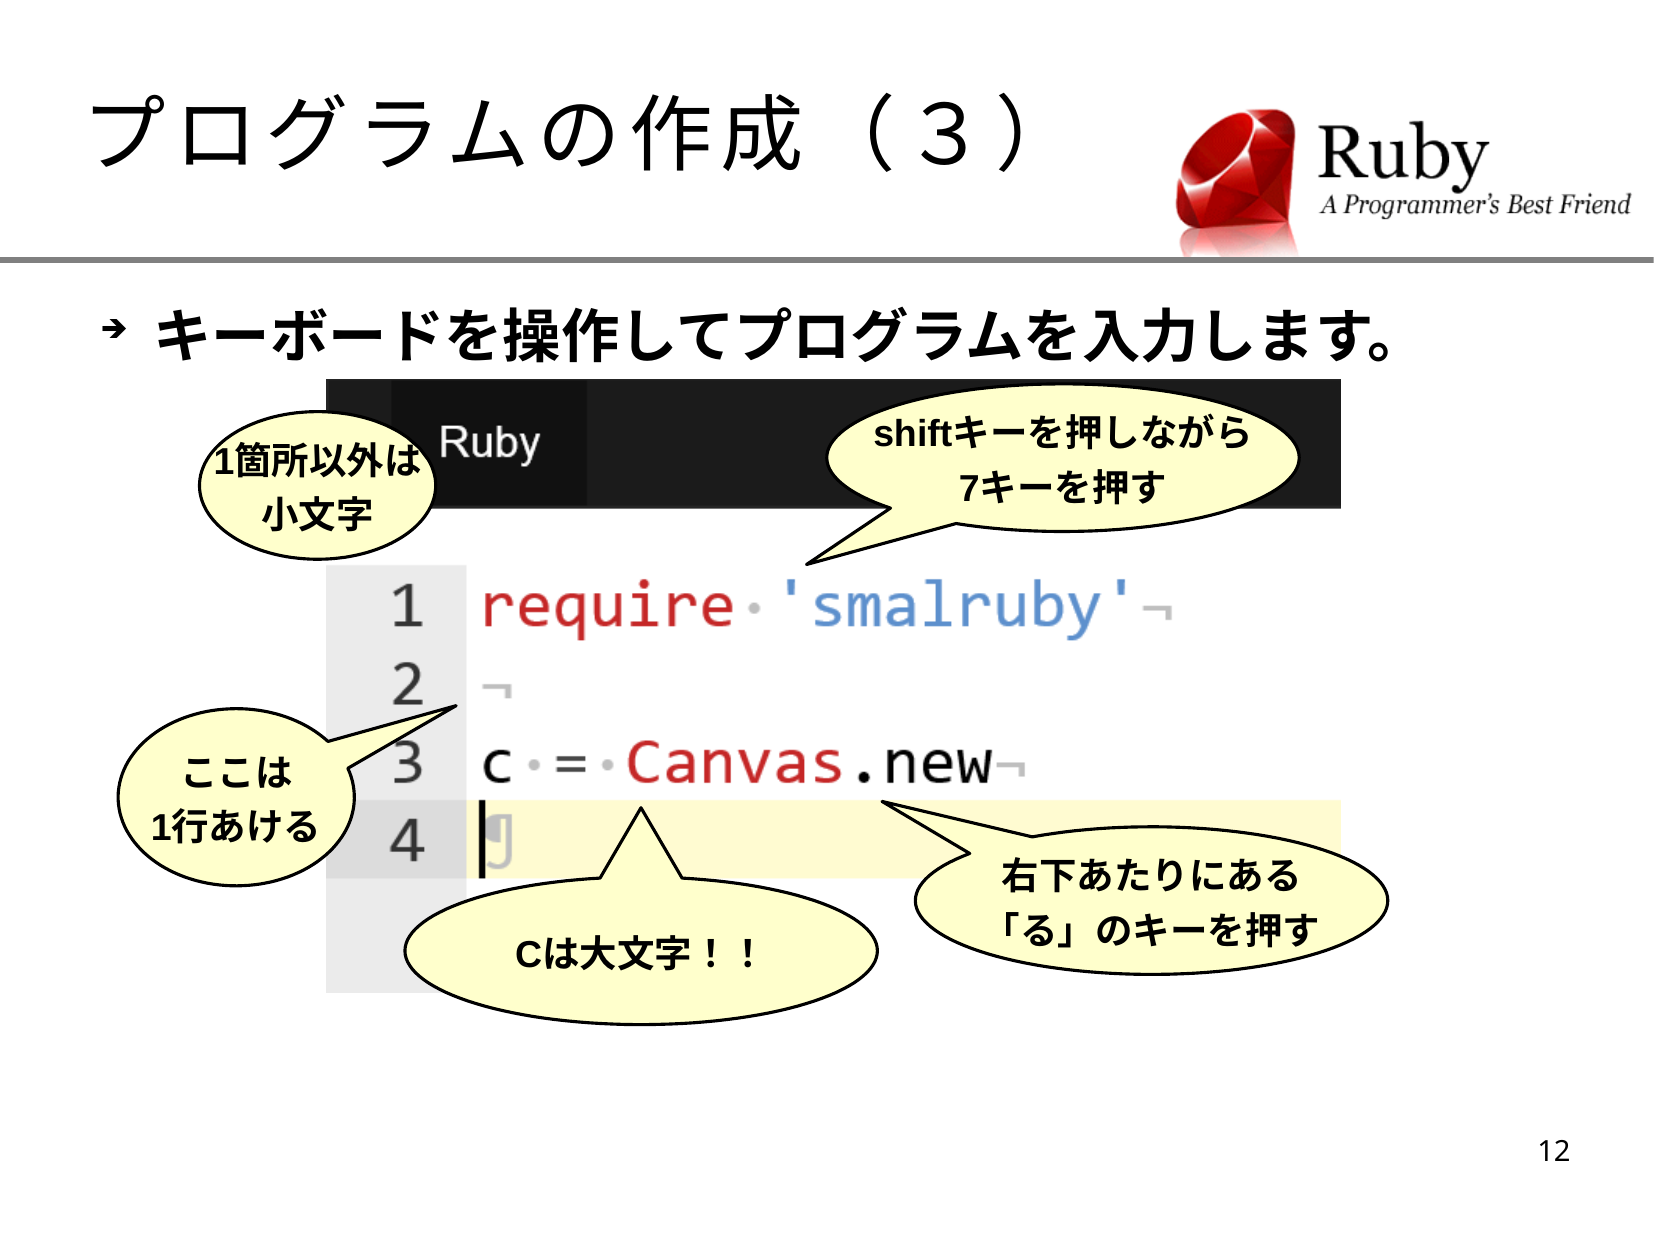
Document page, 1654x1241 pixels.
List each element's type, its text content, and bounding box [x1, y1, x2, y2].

text_box 右下あたりにある 「る」のキーを押す [882, 801, 1388, 975]
picture [1160, 82, 1654, 257]
text_box shiftキーを押しながら 7キーを押す [806, 383, 1300, 565]
list キーボードを操作してプログラムを入力します。 [82, 290, 1571, 1109]
text_box Cは大文字！！ [404, 807, 878, 1025]
text_box ここは 1行あける [118, 705, 457, 886]
title プログラムの作成（３） [82, 49, 1152, 207]
text_box 1箇所以外は 小文字 [199, 411, 436, 560]
